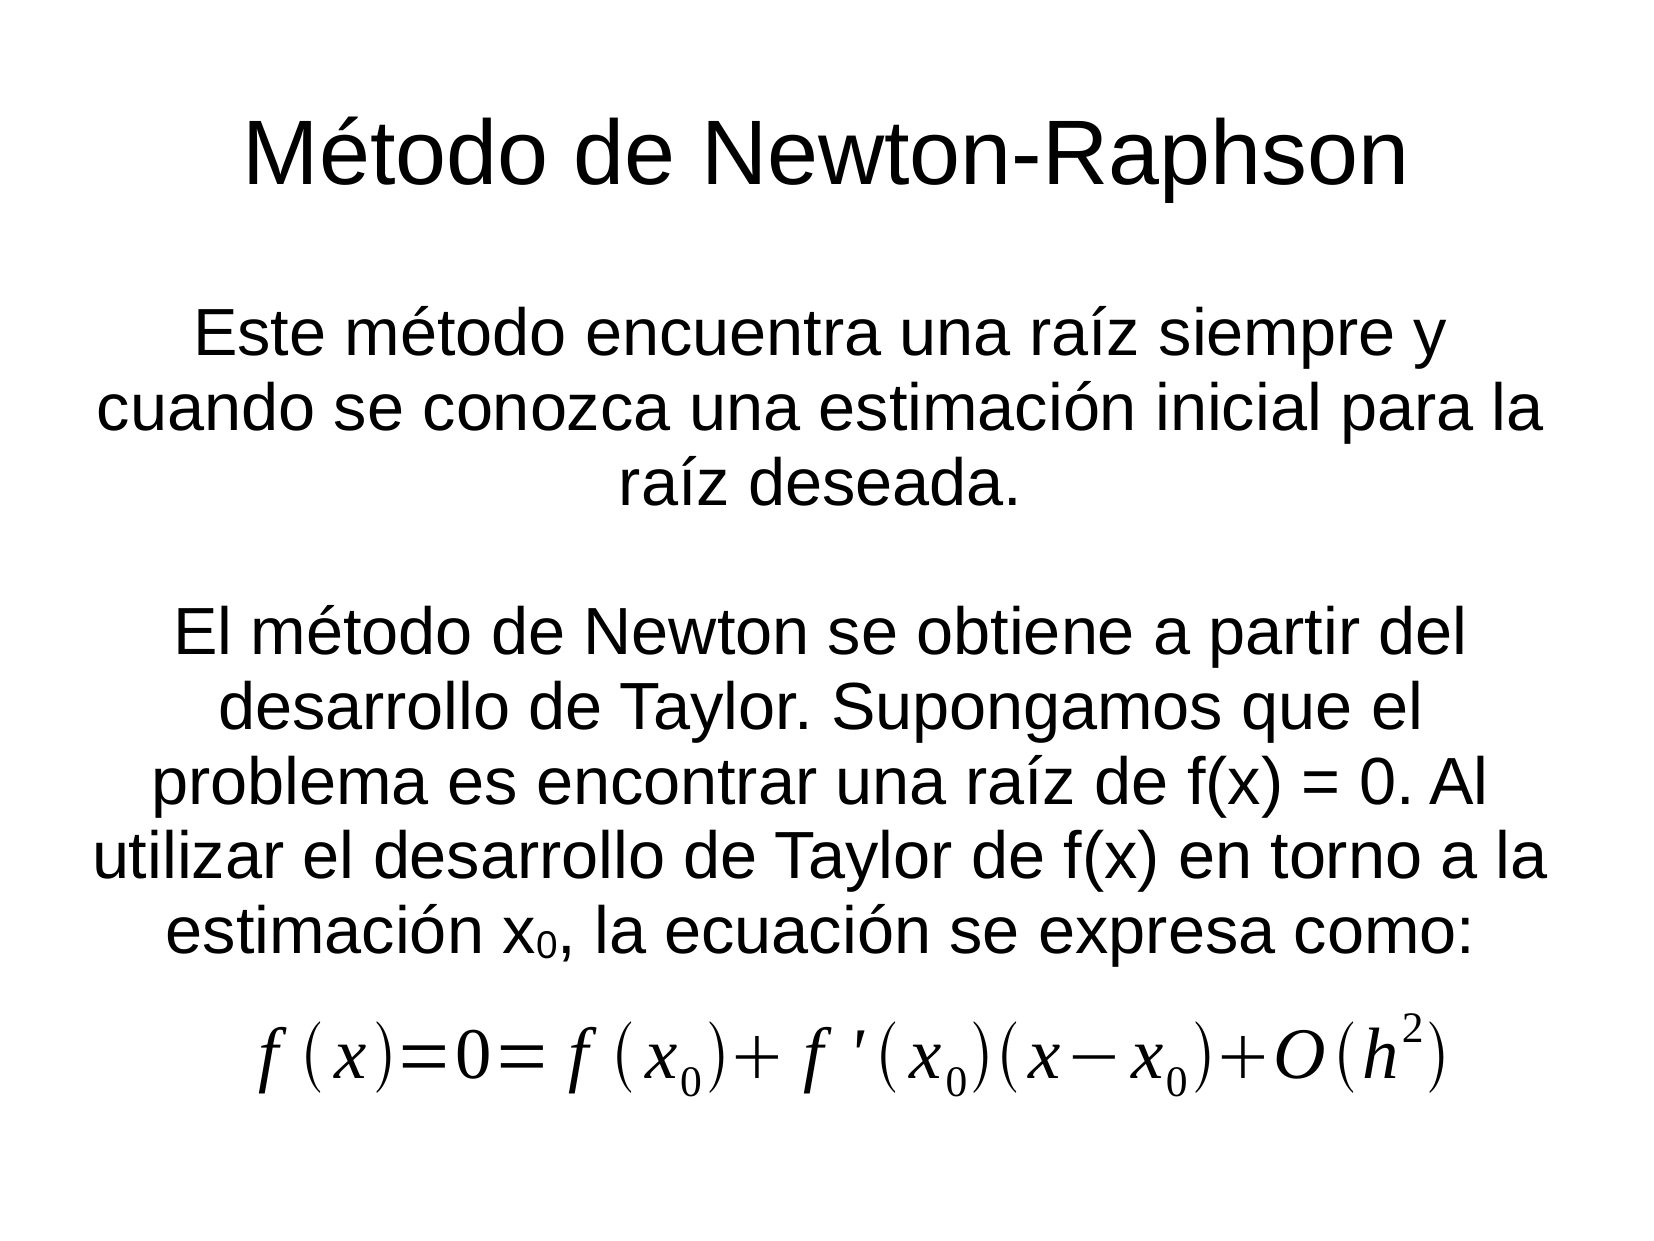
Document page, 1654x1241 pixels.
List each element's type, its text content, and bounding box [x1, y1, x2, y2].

chart [236, 1003, 1456, 1107]
title Método de Newton-Raphson [82, 56, 1571, 250]
subtitle Este método encuentra una raíz siempre y cuando se conozca una estimación inicial para la raíz deseada. El método de Newton se obtiene a partir del desarrollo de Taylor. Supongamos que el problema es encontrar una raíz de f(x) = 0. Al utilizar el desarrollo de Taylor de f(x) en torno a la estimación x0, la ecuación se expresa como: [76, 229, 1565, 1034]
